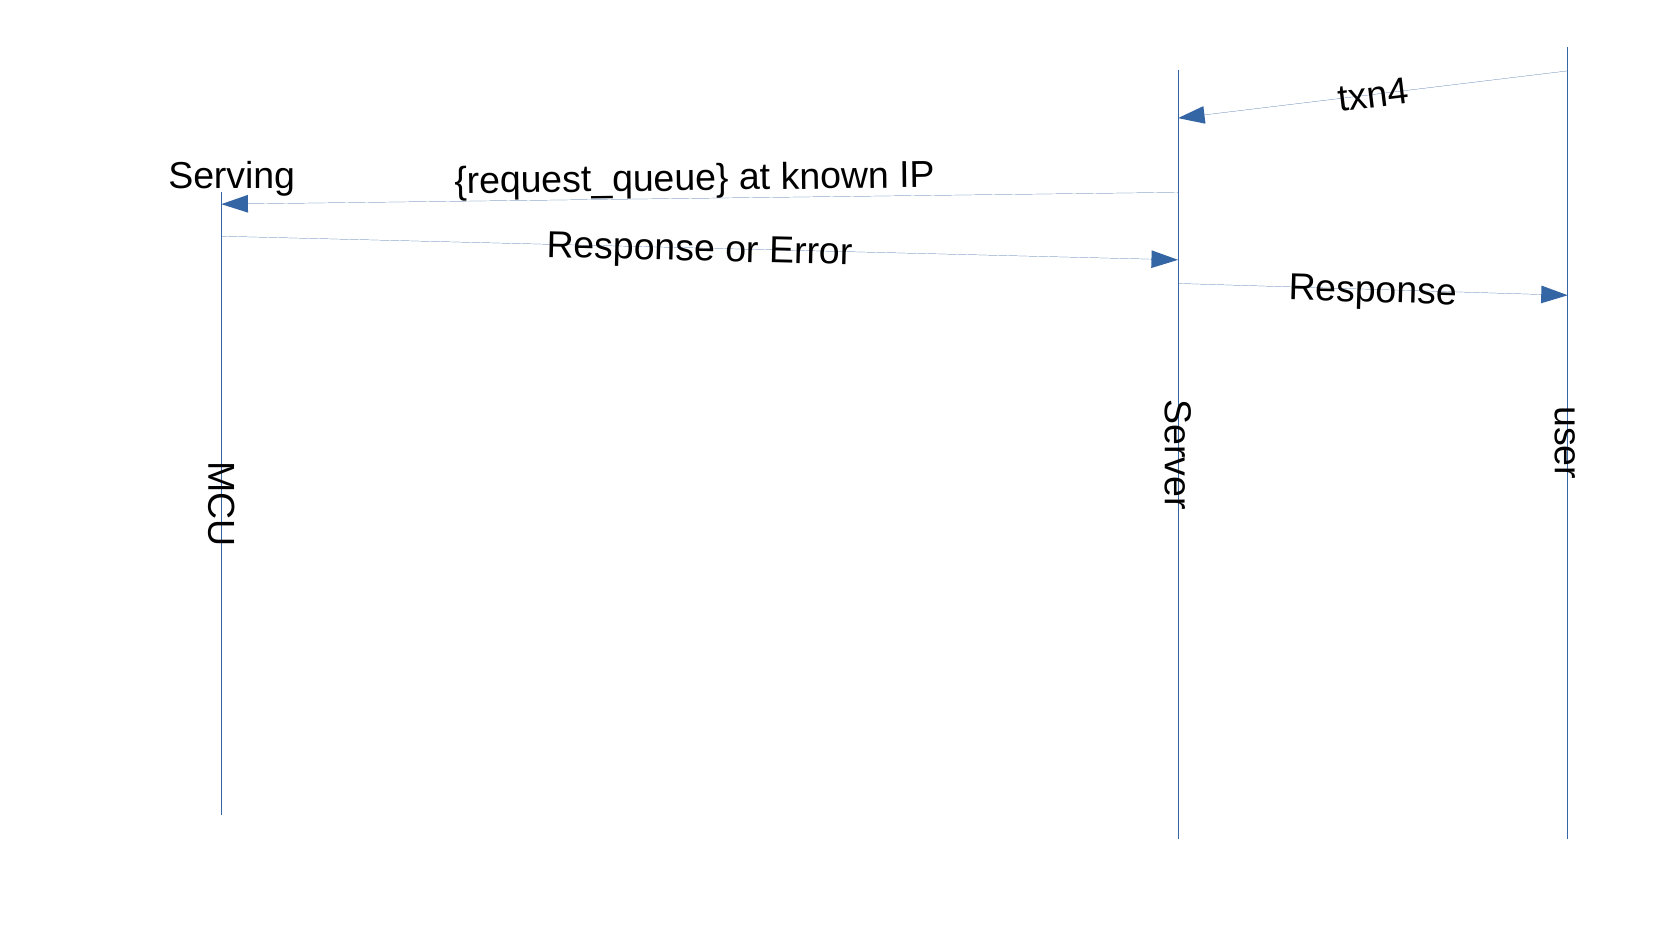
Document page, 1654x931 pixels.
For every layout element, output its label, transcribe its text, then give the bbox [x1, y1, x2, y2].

text_box Serving [153, 147, 367, 205]
